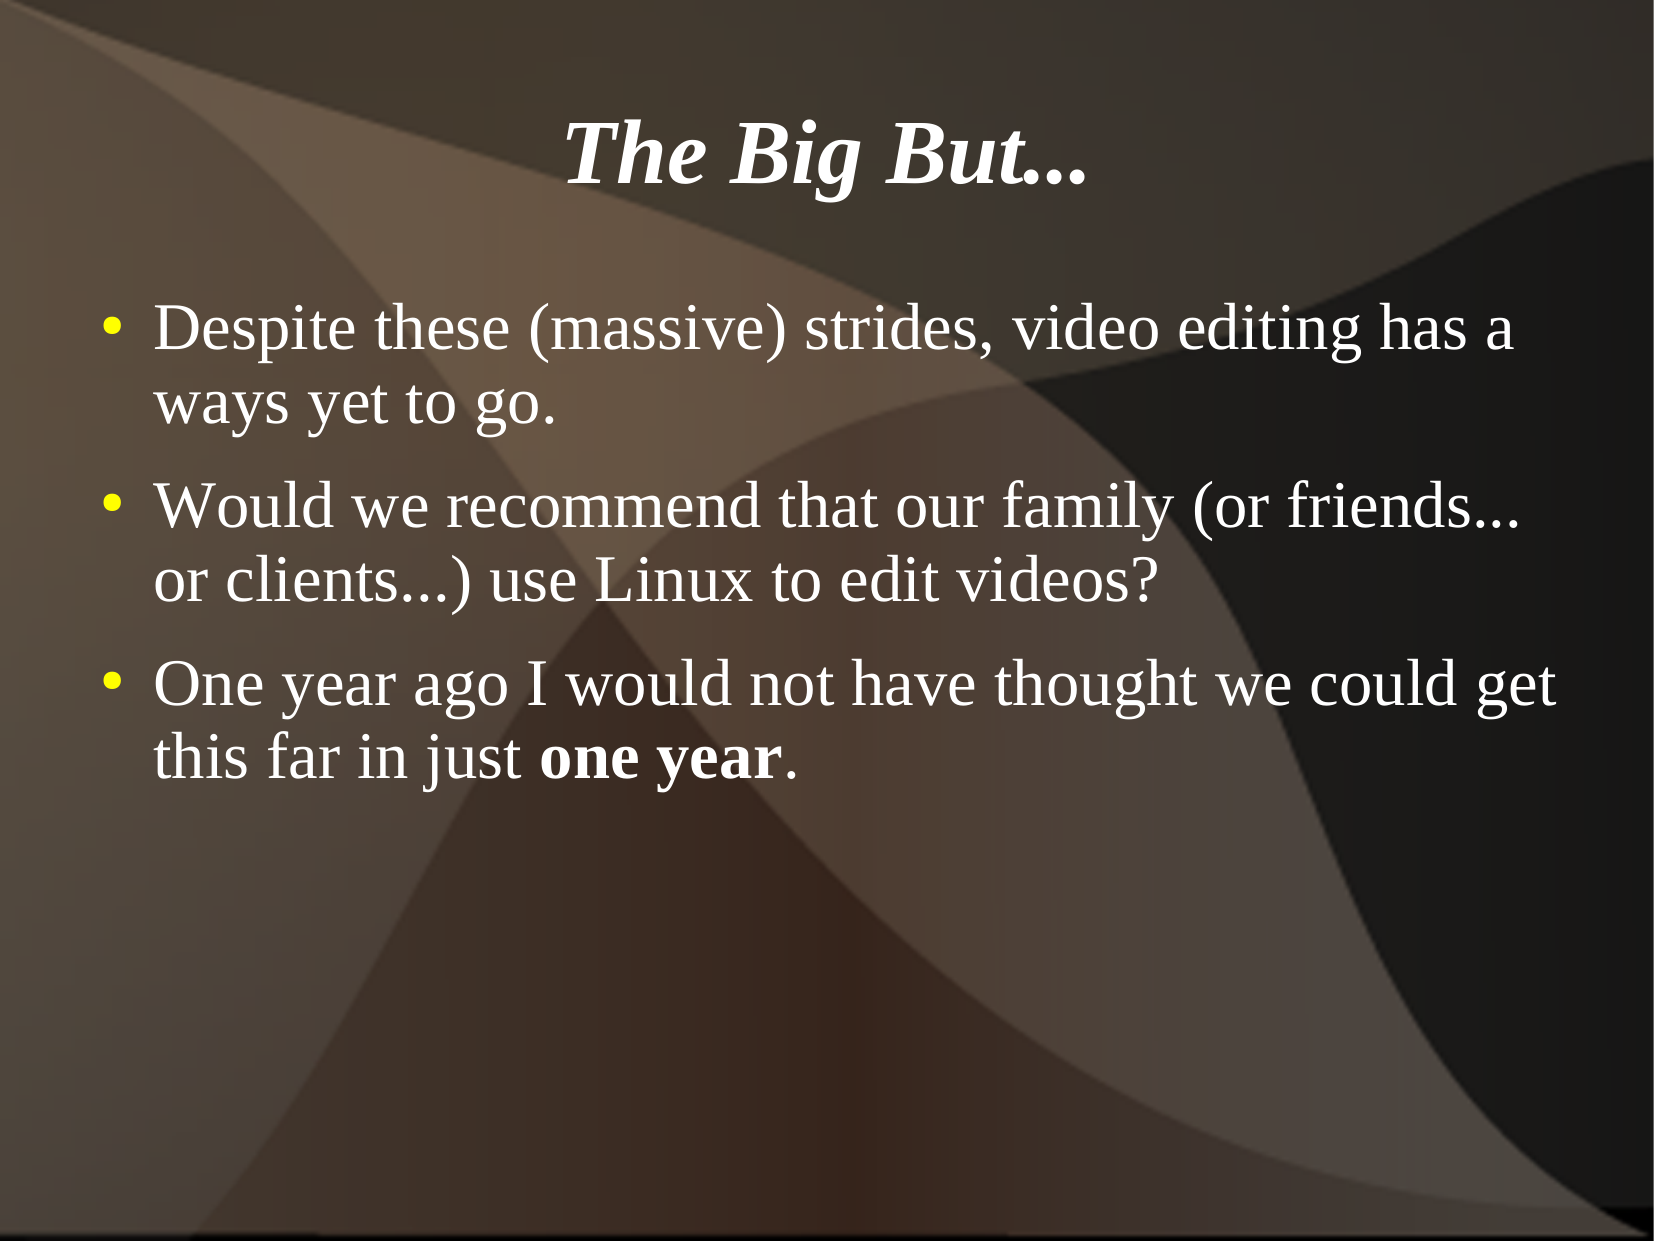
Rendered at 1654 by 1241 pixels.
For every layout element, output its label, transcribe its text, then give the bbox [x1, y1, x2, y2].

title The Big But... [82, 56, 1571, 250]
list Despite these (massive) strides, video editing has a ways yet to go. Would we recommend that our family (or friends... or clients...) use Linux to edit videos? One year ago I would not have thought we could get this far in just one year. [82, 290, 1571, 1094]
picture [0, 0, 1654, 1241]
